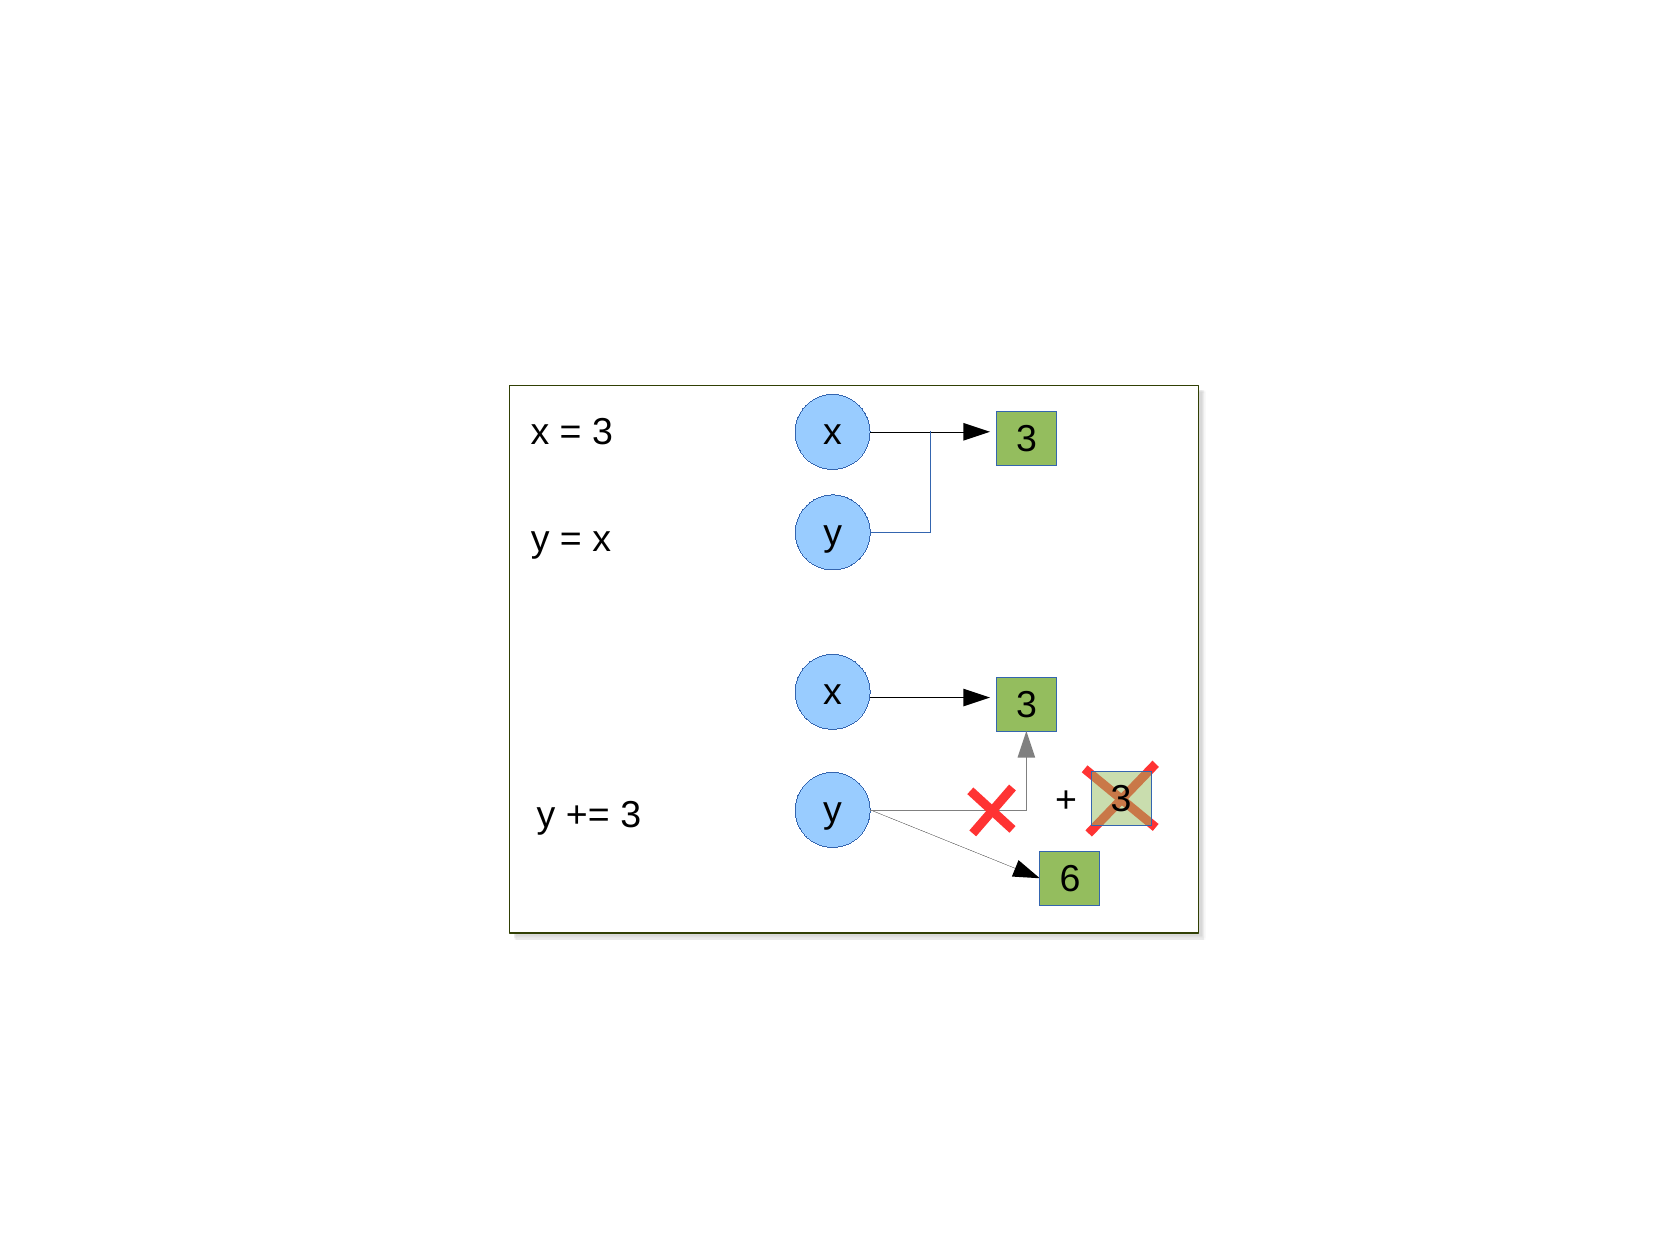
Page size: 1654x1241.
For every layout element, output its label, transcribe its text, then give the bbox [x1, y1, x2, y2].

text_box y = x [516, 509, 627, 567]
text_box y [795, 772, 871, 848]
text_box [493, 375, 1229, 955]
text_box y += 3 [521, 786, 781, 843]
text_box 3 [996, 677, 1057, 732]
text_box x = 3 [515, 403, 629, 461]
text_box 6 [1039, 851, 1100, 906]
text_box x [795, 654, 871, 730]
text_box y [795, 494, 871, 570]
text_box 3 [1091, 771, 1152, 826]
text_box 3 [996, 411, 1057, 466]
text_box x [795, 394, 871, 470]
text_box + [1040, 770, 1090, 828]
